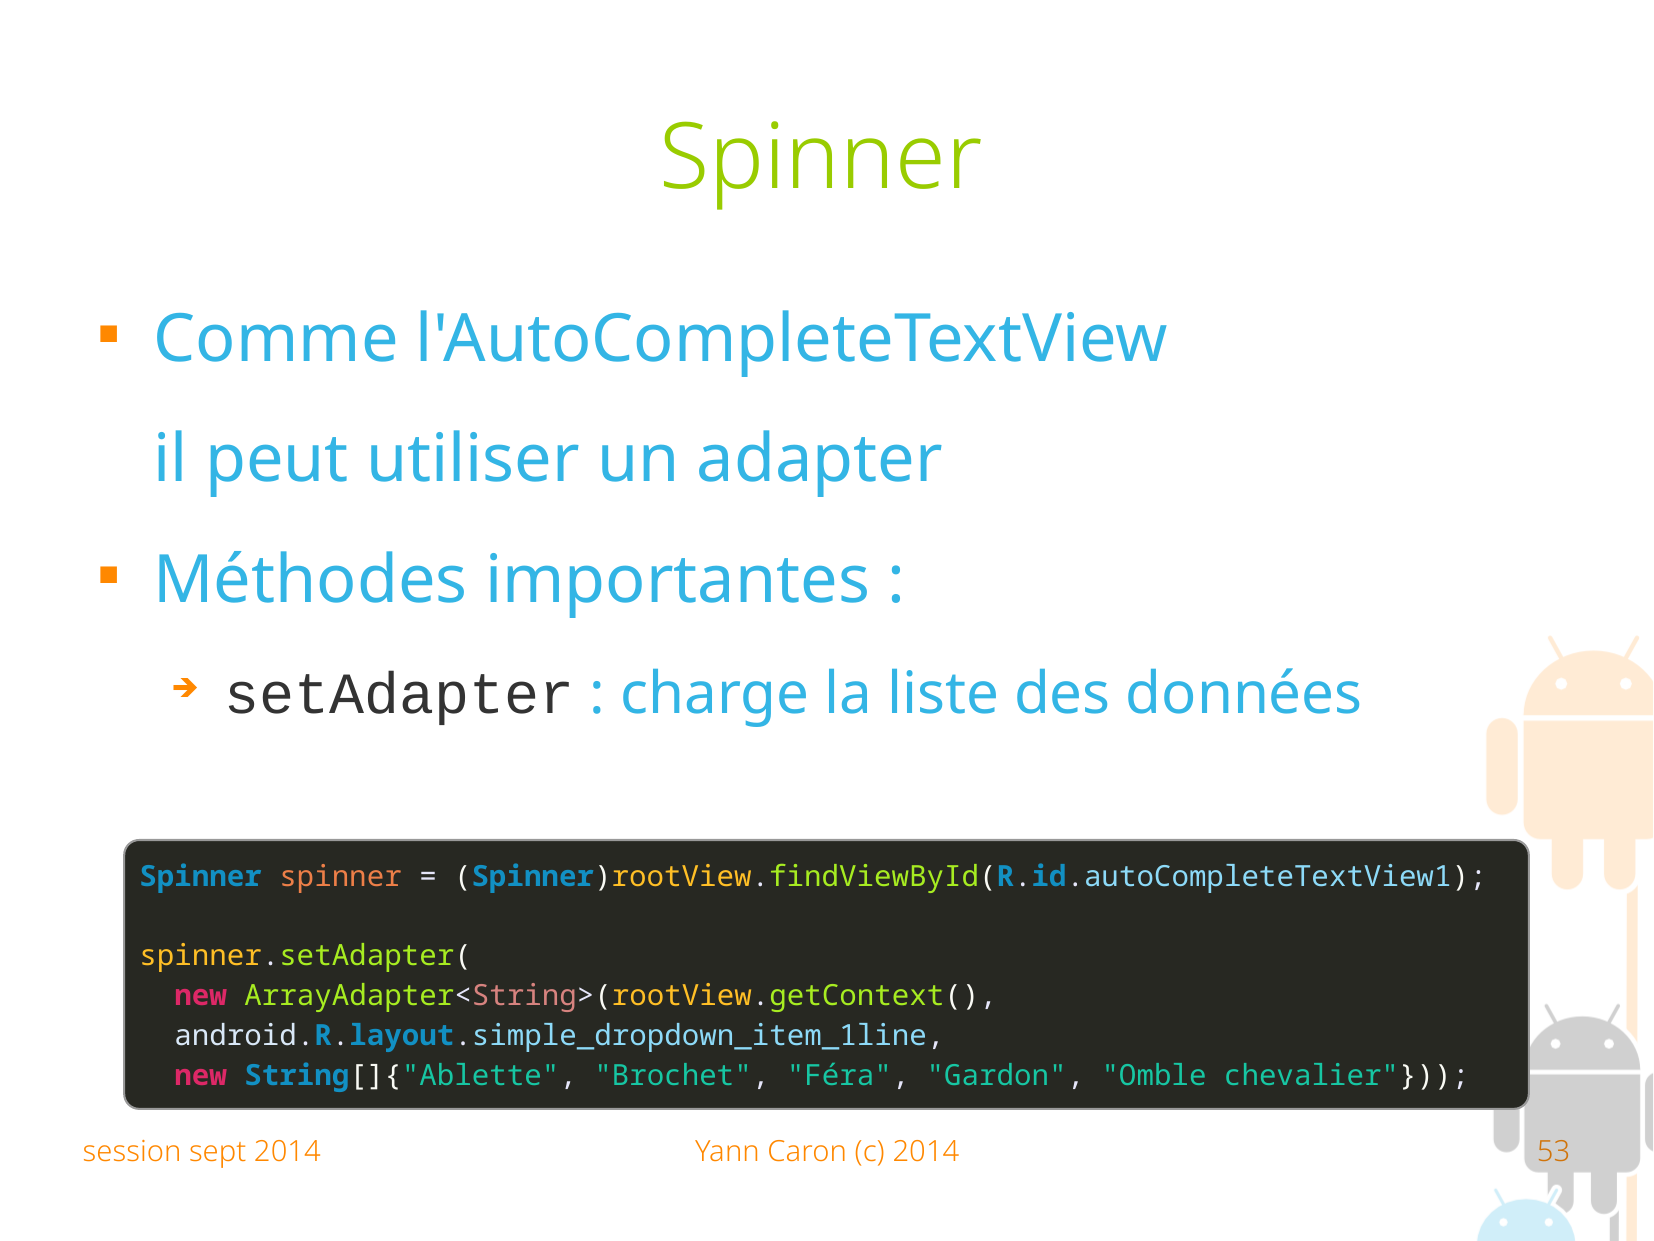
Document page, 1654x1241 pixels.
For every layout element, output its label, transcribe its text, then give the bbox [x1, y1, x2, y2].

picture [240, 423, 1654, 1241]
title Spinner [82, 49, 1561, 257]
list Comme l'AutoCompleteTextView il peut utiliser un adapter Méthodes importantes : setAdapter : charge la liste des données [82, 290, 1571, 811]
text_box Spinner spinner = (Spinner)rootView.findViewById(R.id.autoCompleteTextView1); spinner.setAdapter( new ArrayAdapter<String>(rootView.getContext(), android.R.layout.simple_dropdown_item_1line, new String[]{"Ablette", "Brochet", "Féra", "Gardon", "Omble chevalier"})); [124, 840, 1529, 1096]
